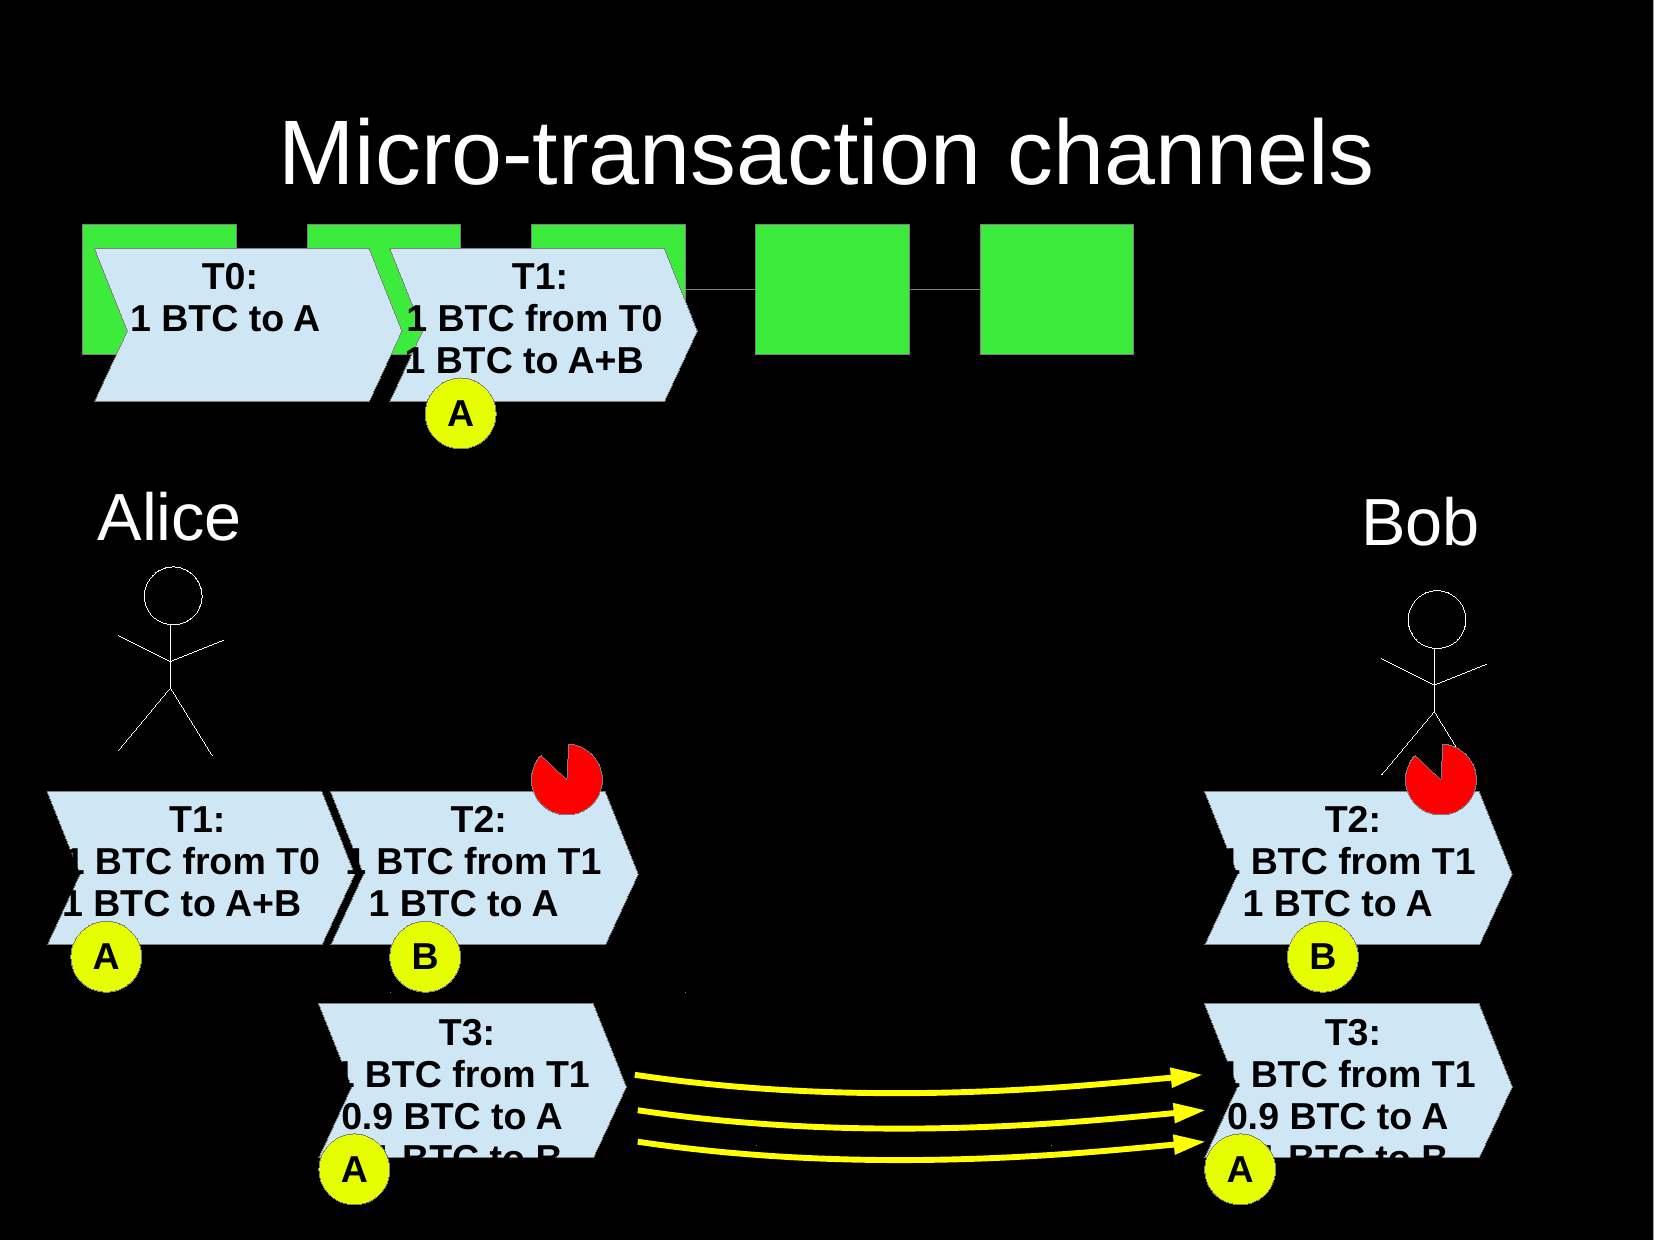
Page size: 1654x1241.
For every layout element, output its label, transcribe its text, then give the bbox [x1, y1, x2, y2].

text_box [755, 224, 910, 355]
text_box [531, 744, 603, 815]
text_box [980, 224, 1134, 355]
text_box T2: 1 BTC from T1 1 BTC to A [330, 791, 639, 945]
text_box [82, 224, 237, 355]
text_box A [70, 921, 142, 993]
text_box A [425, 377, 497, 449]
text_box T1: 1 BTC from T0 1 BTC to A+B [389, 248, 698, 402]
text_box Alice [82, 472, 308, 563]
text_box [531, 224, 686, 299]
text_box T3: 1 BTC from T1 0.9 BTC to A 0.1 BTC to B [318, 1003, 627, 1158]
text_box [1405, 744, 1477, 815]
text_box T0: 1 BTC to A [94, 248, 402, 402]
text_box [307, 224, 461, 355]
text_box T2: 1 BTC from T1 1 BTC to A [1204, 791, 1513, 945]
text_box Bob [1346, 477, 1571, 568]
text_box T3: 1 BTC from T1 0.9 BTC to A 0.1 BTC to B [1204, 1003, 1513, 1158]
text_box B [389, 921, 461, 993]
text_box A [318, 1133, 390, 1205]
text_box T1: 1 BTC from T0 1 BTC to A+B [47, 791, 355, 945]
text_box B [1287, 921, 1359, 993]
title Micro-transaction channels [82, 49, 1571, 257]
text_box A [1204, 1133, 1276, 1205]
